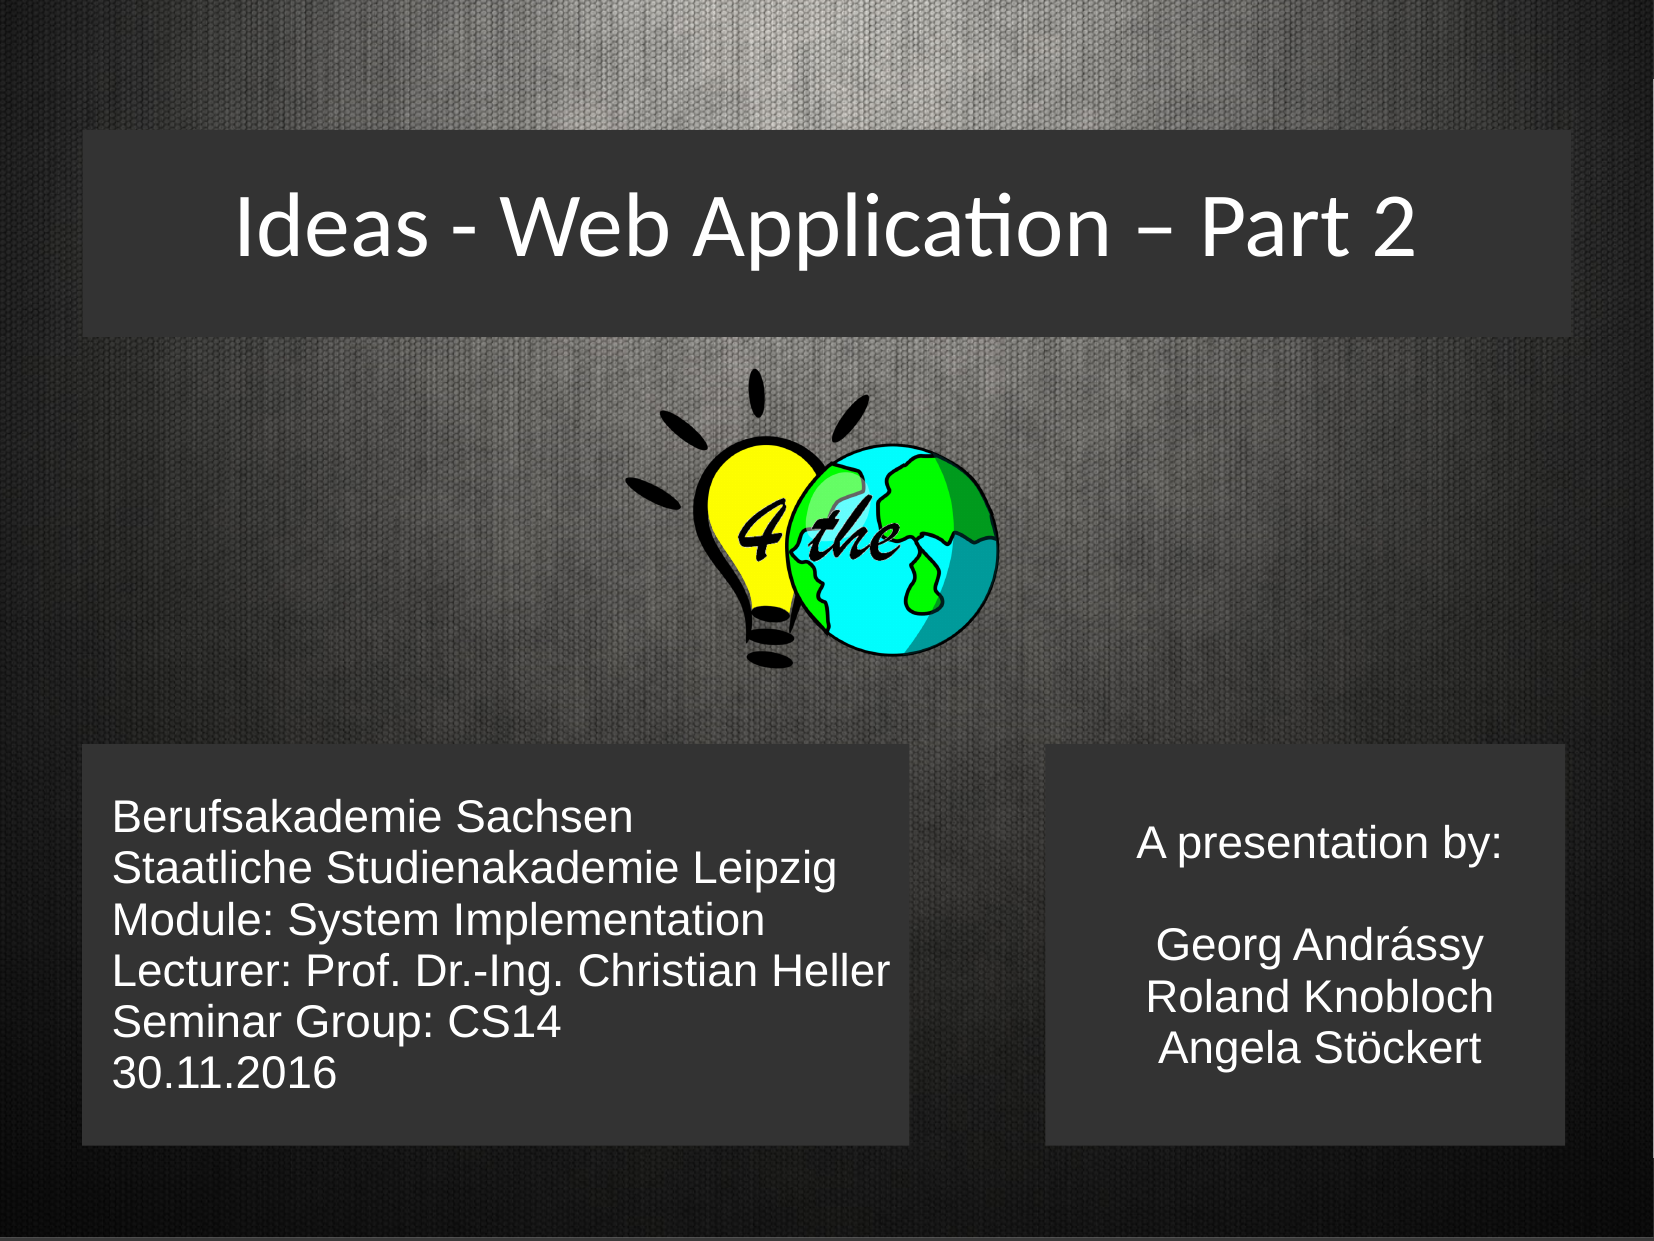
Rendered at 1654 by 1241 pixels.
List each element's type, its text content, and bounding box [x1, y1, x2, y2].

title Ideas - Web Application – Part 2 [82, 129, 1571, 337]
text_box Berufsakademie Sachsen Staatliche Studienakademie Leipzig Module: System Implementation Lecturer: Prof. Dr.-Ing. Christian Heller Seminar Group: CS14 30.11.2016 [82, 744, 910, 1146]
picture [0, 0, 1654, 1239]
text_box A presentation by: Georg Andrássy Roland Knobloch Angela Stöckert [1045, 744, 1566, 1146]
